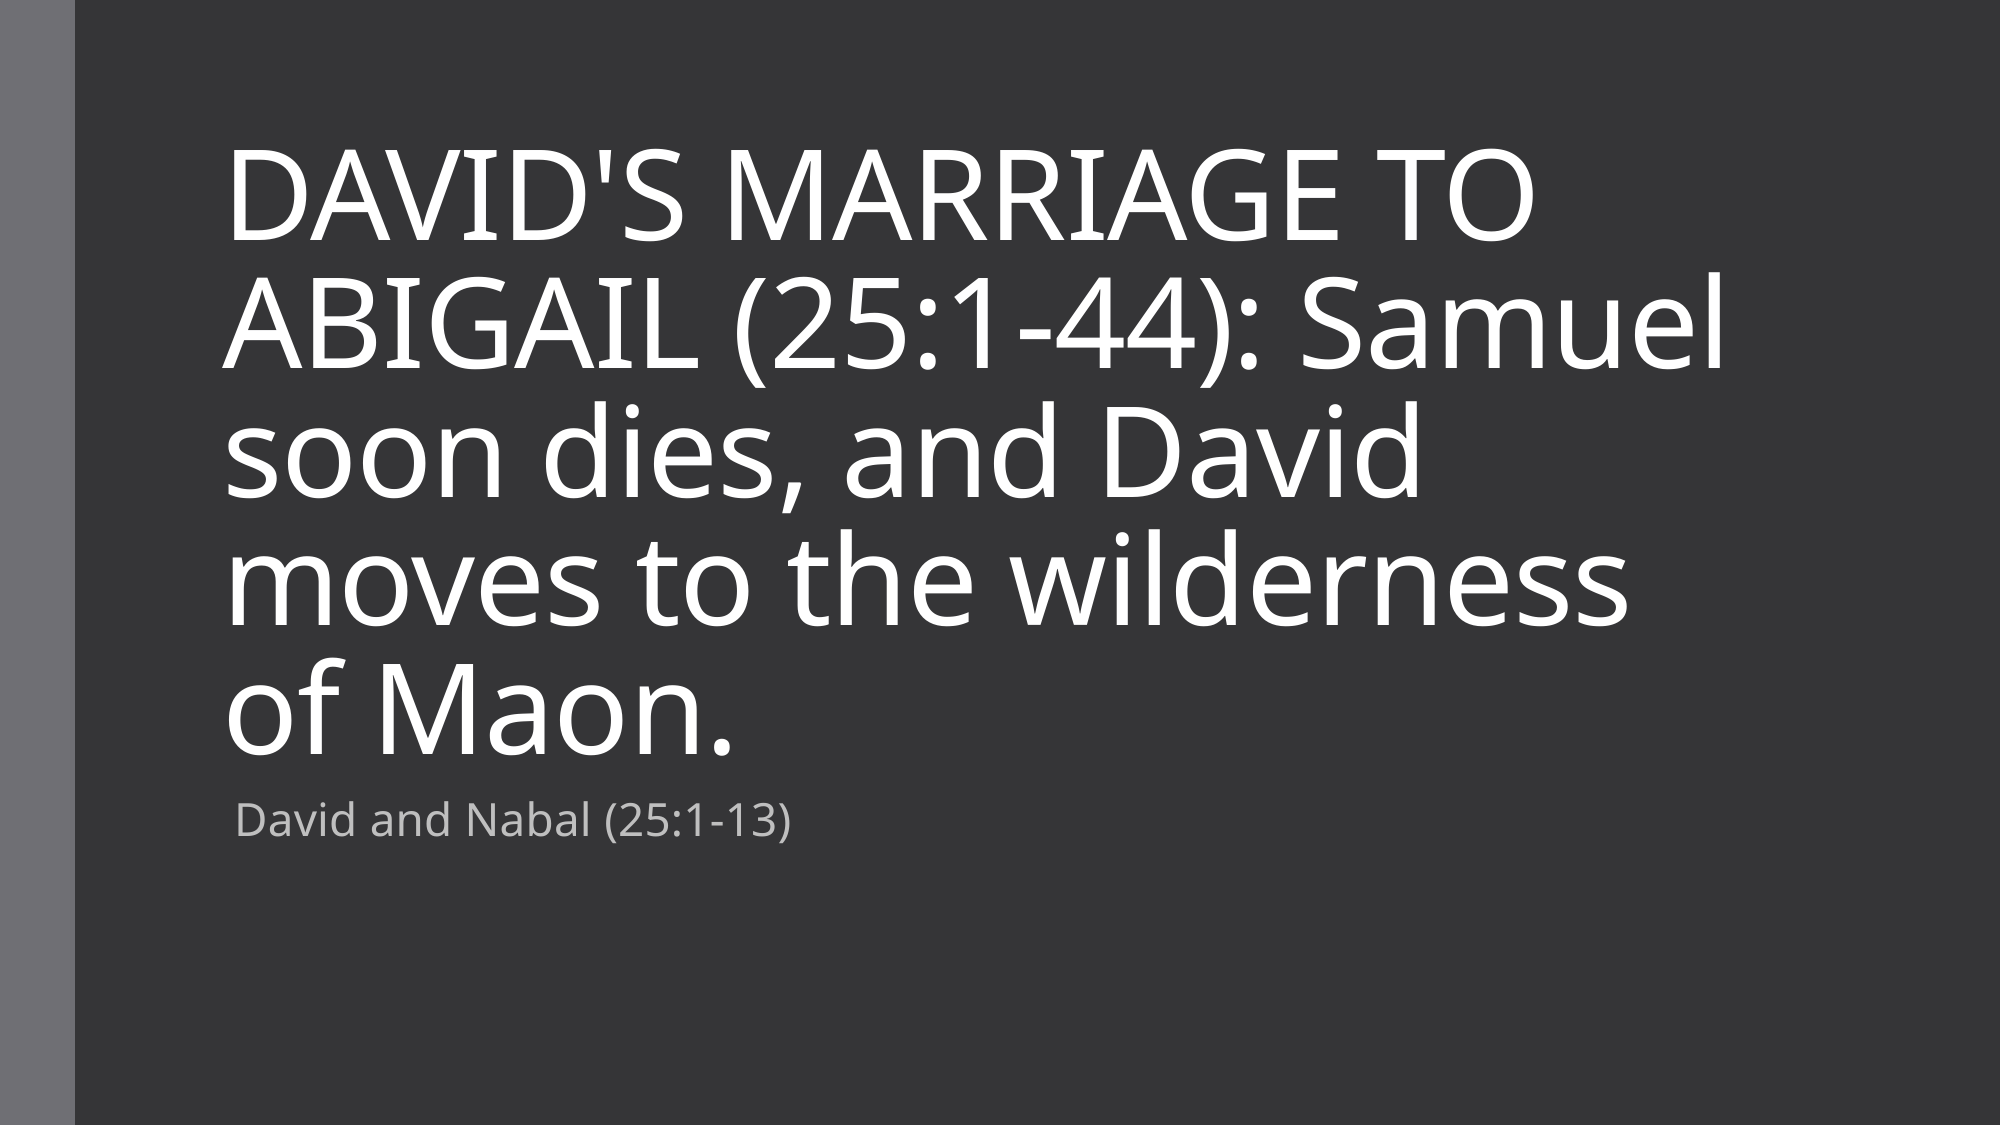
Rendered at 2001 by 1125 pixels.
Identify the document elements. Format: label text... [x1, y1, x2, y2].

subtitle David and Nabal (25:1-13) [206, 787, 1752, 1066]
title DAVID'S MARRIAGE TO ABIGAIL (25:1-44): Samuel soon dies, and David moves to the wilderness of Maon. [206, 124, 1752, 787]
